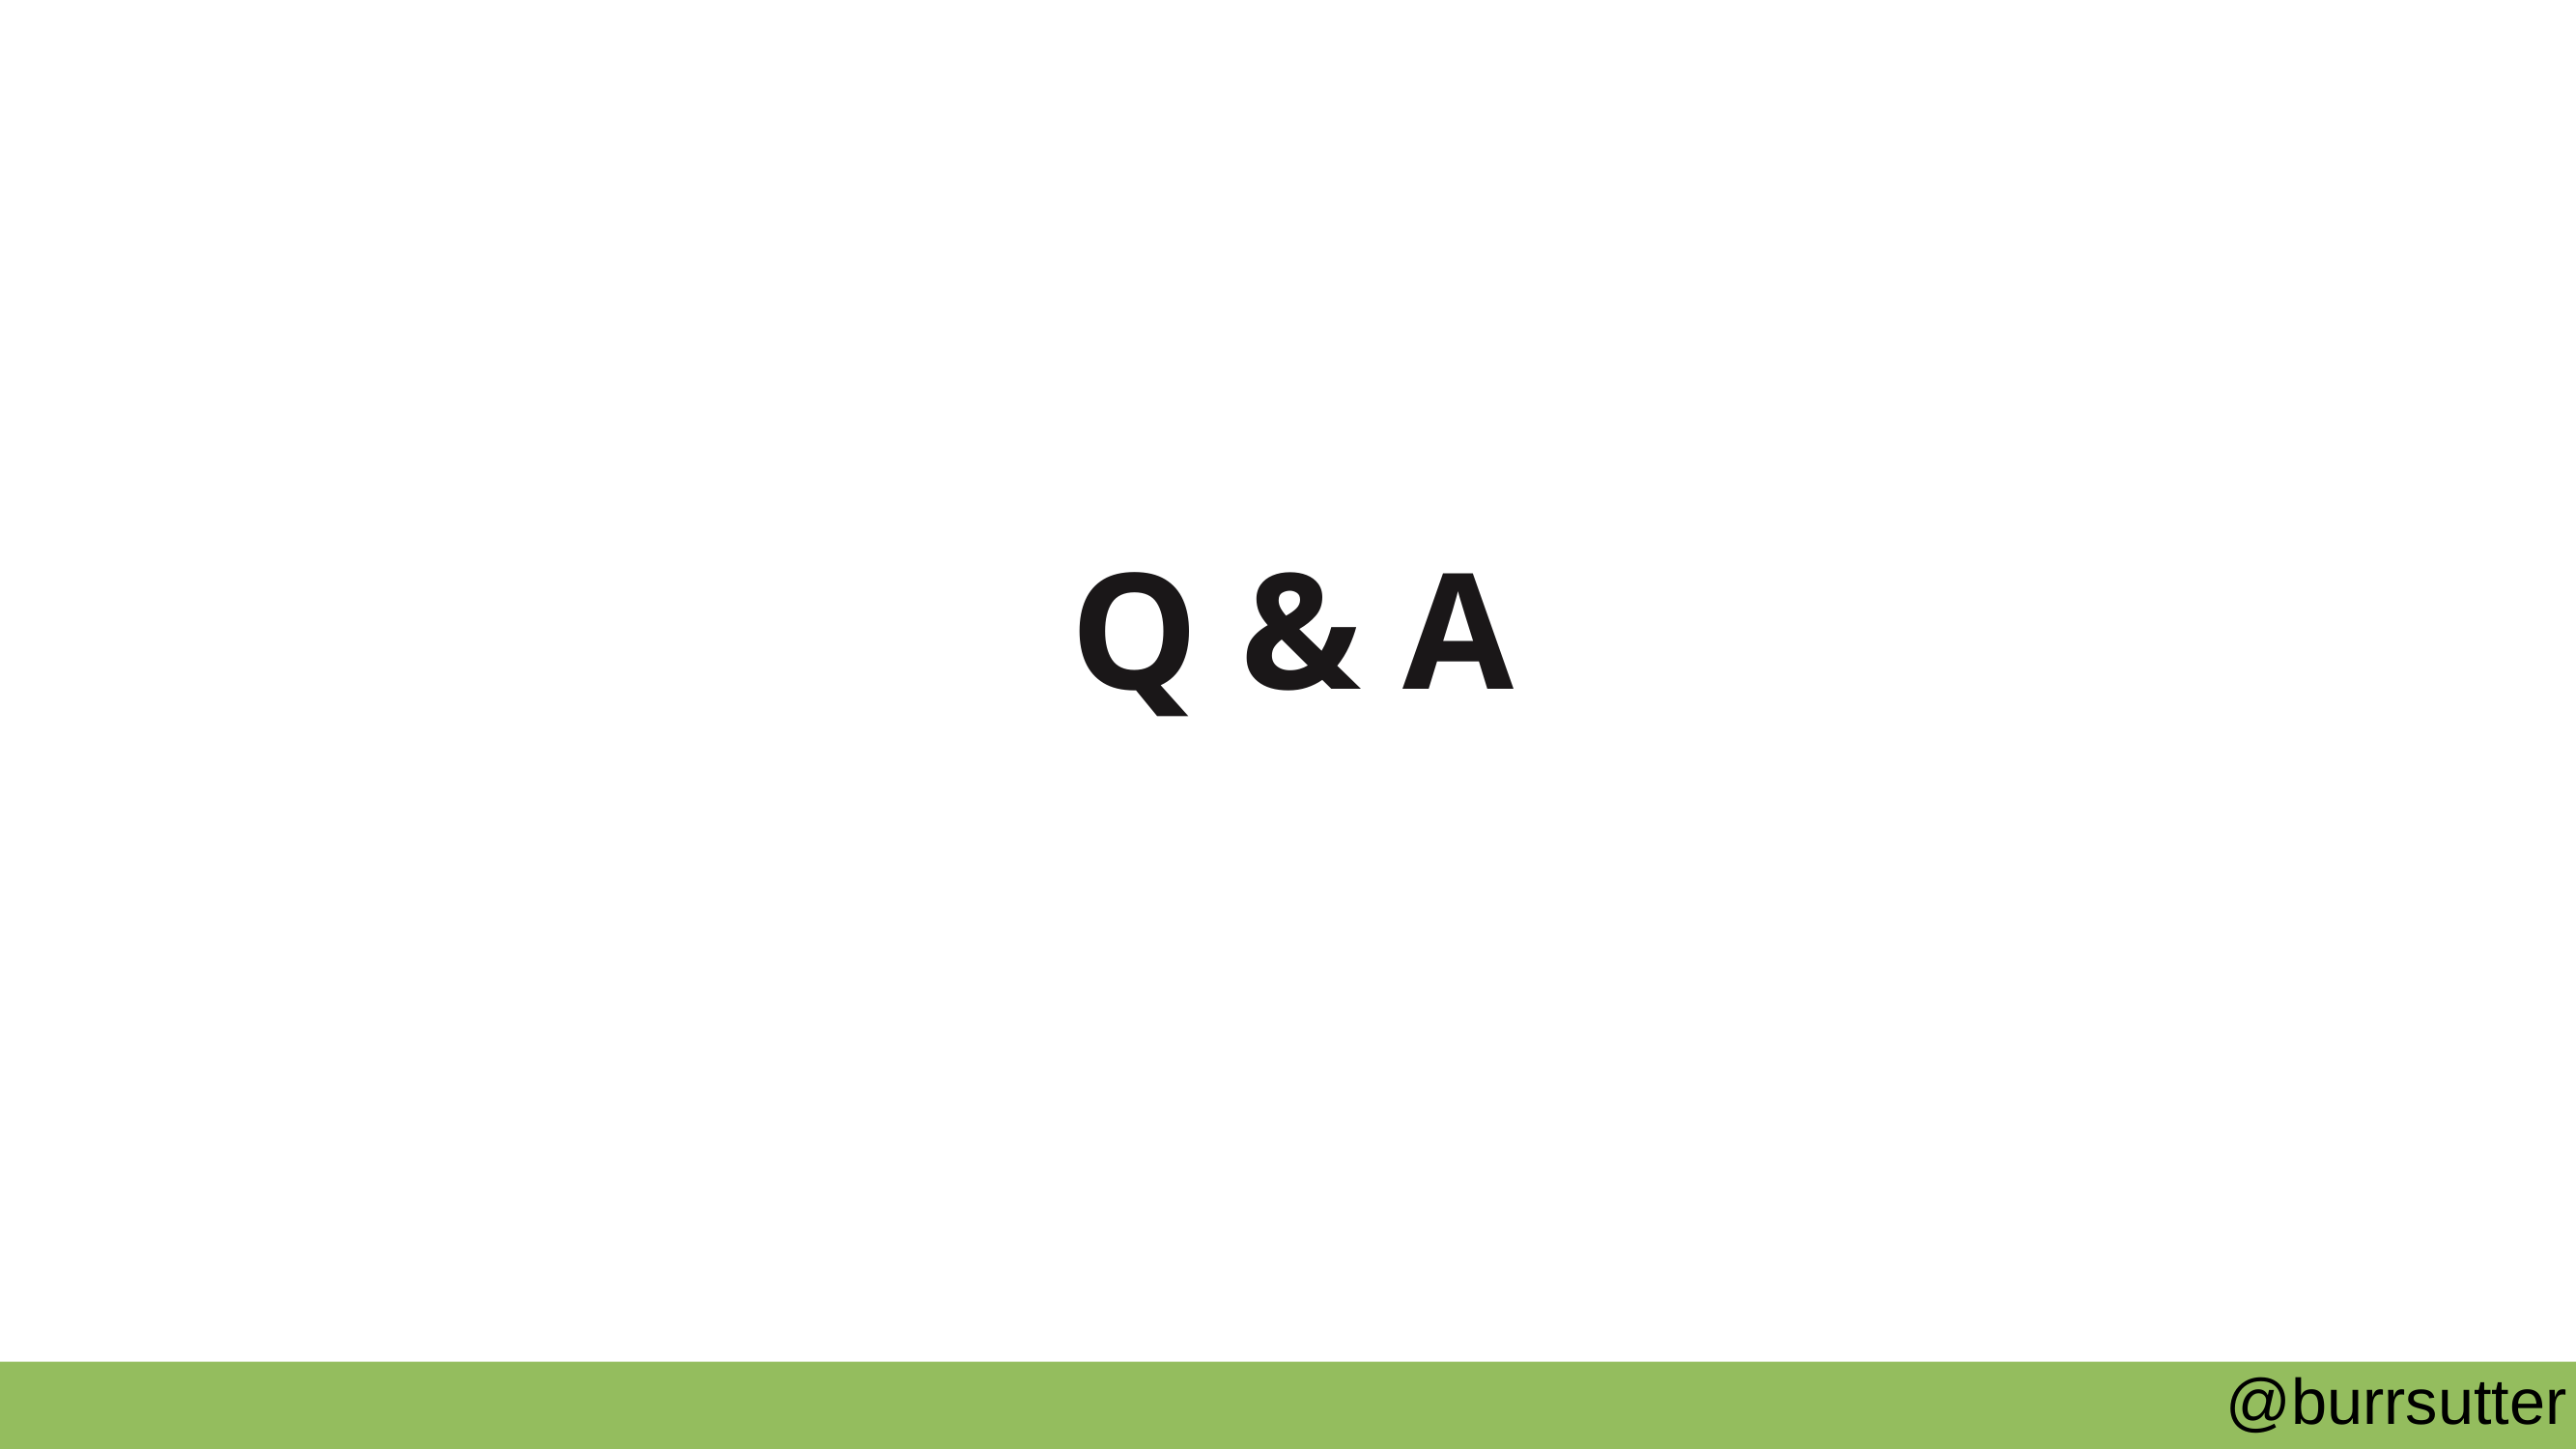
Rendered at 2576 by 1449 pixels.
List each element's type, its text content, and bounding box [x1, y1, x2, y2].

title Q & A [1003, 506, 1582, 745]
